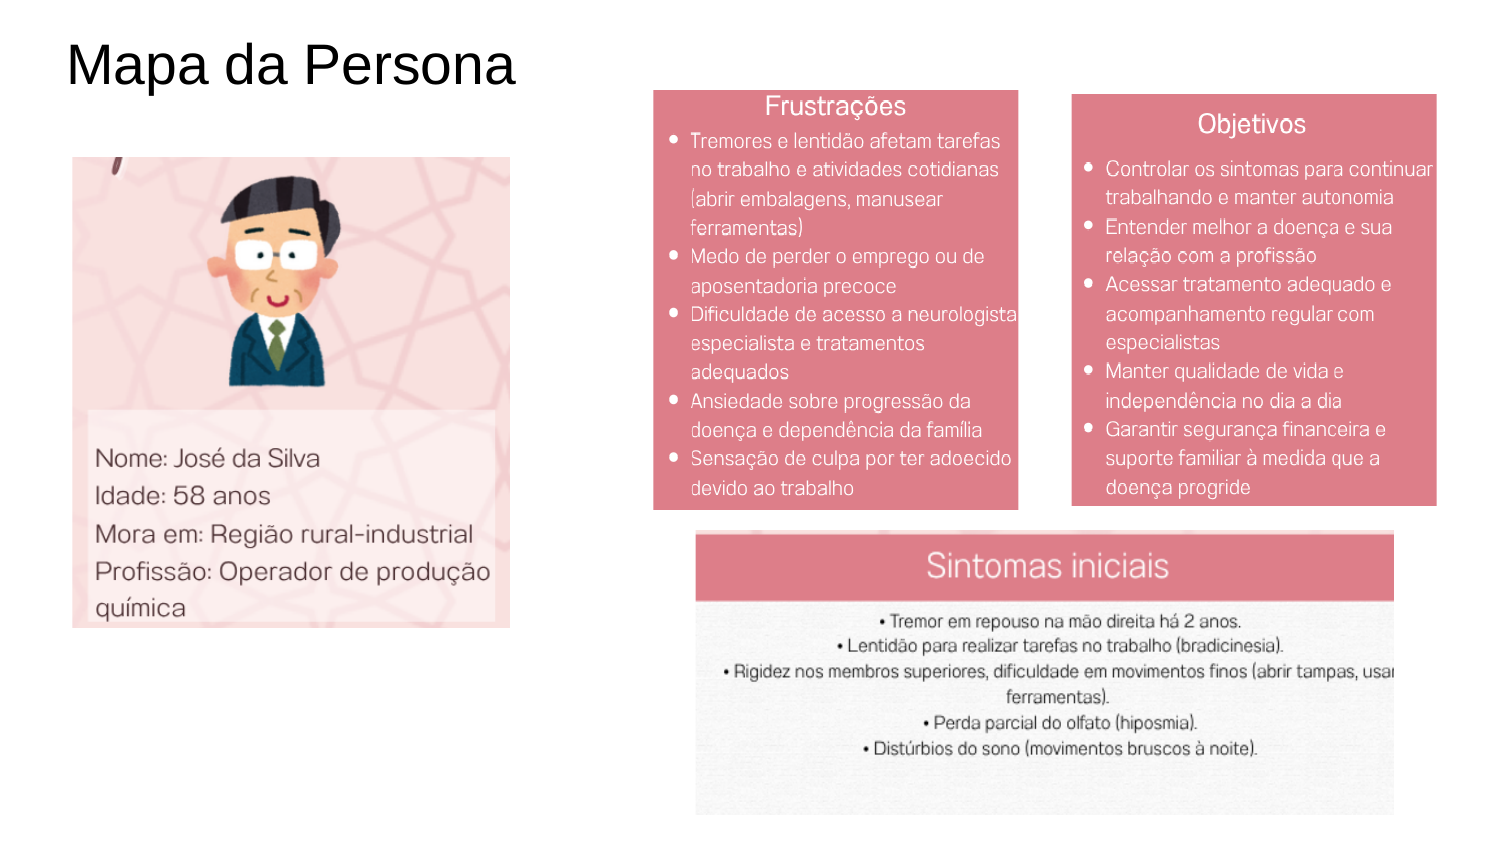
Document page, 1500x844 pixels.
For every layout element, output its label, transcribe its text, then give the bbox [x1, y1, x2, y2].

picture [653, 90, 1019, 510]
picture [1071, 94, 1437, 506]
title Mapa da Persona [51, 18, 1449, 112]
picture [72, 157, 510, 628]
picture [695, 530, 1394, 815]
